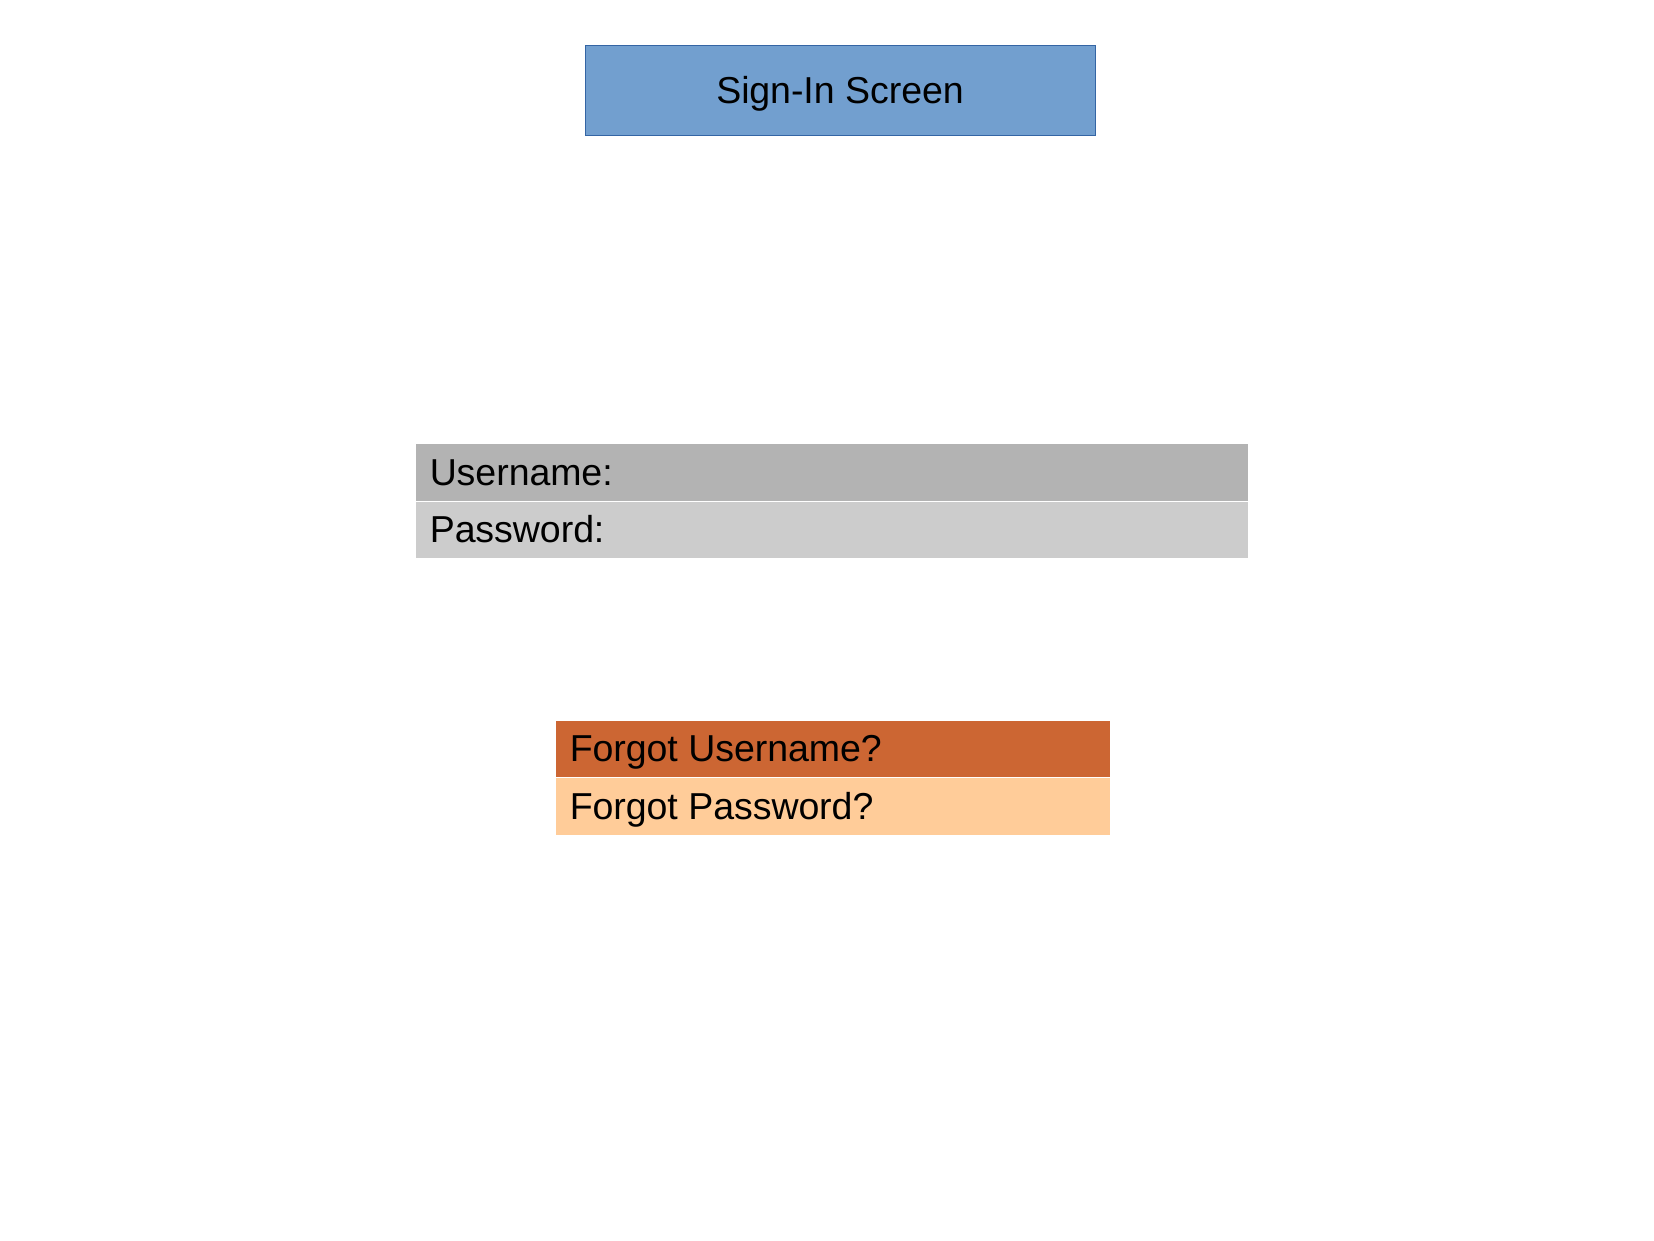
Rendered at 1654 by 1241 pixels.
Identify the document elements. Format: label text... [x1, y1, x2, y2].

text_box Sign-In Screen [585, 45, 1096, 136]
table_cell Password: [416, 502, 1248, 558]
table_header Forgot Username? [556, 721, 1110, 777]
table_header Username: [416, 444, 1248, 501]
table_cell Forgot Password? [556, 778, 1110, 835]
